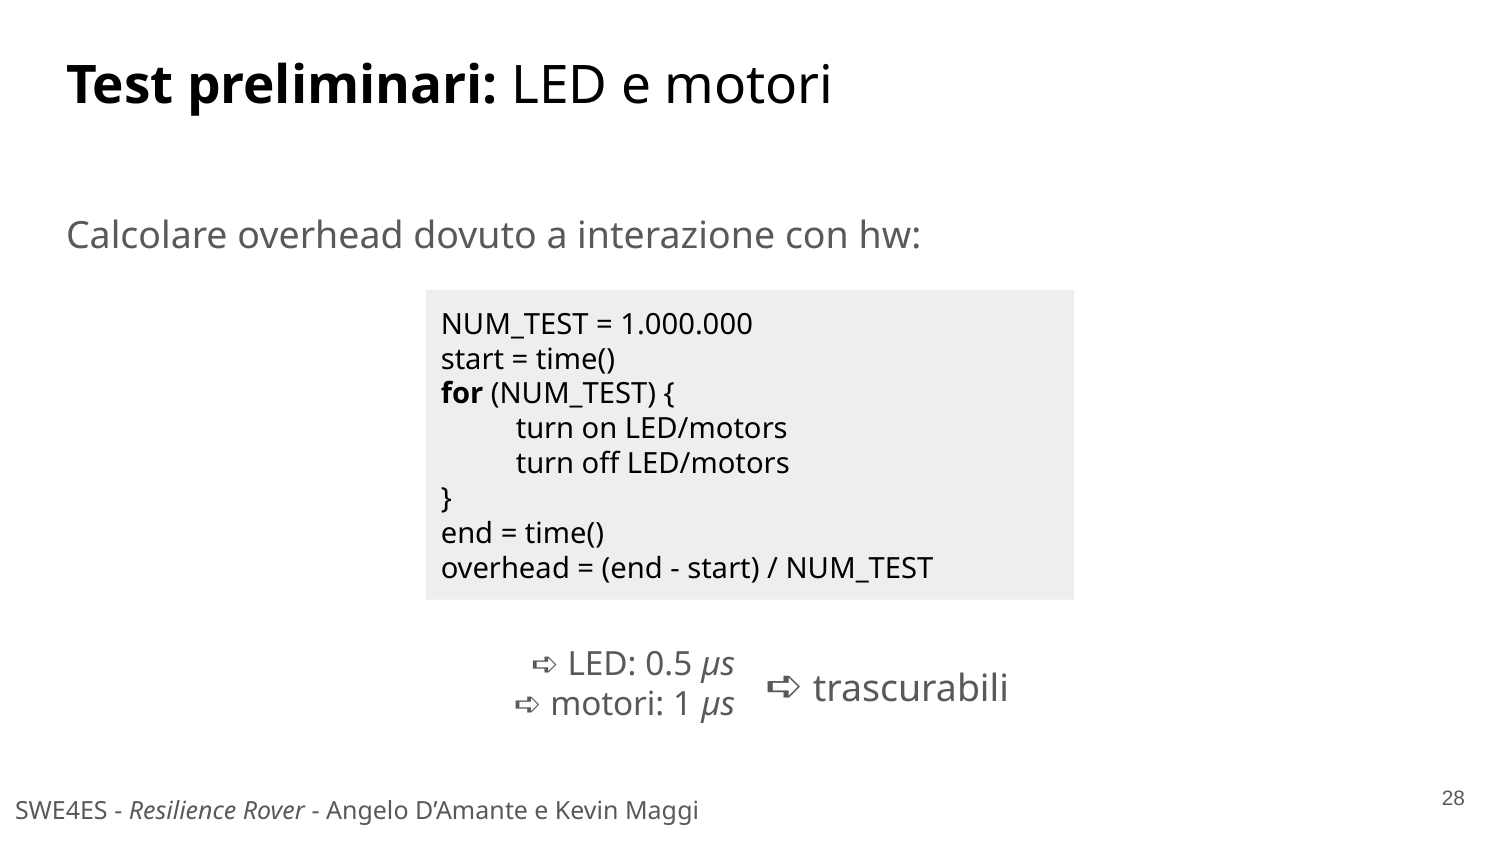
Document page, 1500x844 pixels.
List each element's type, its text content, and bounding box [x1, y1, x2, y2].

text_box ➪ trascurabili [750, 640, 1356, 726]
slide_number <number> [1389, 764, 1480, 830]
text_box ➪ LED: 0.5 μs ➪ motori: 1 μs [260, 627, 750, 738]
title Test preliminari: LED e motori [51, 35, 1449, 130]
list Calcolare overhead dovuto a interazione con hw: [51, 189, 1449, 283]
text_box NUM_TEST = 1.000.000 start = time() for (NUM_TEST) { turn on LED/motors turn off LED/motors } end = time() overhead = (end - start) / NUM_TEST [425, 289, 1075, 600]
